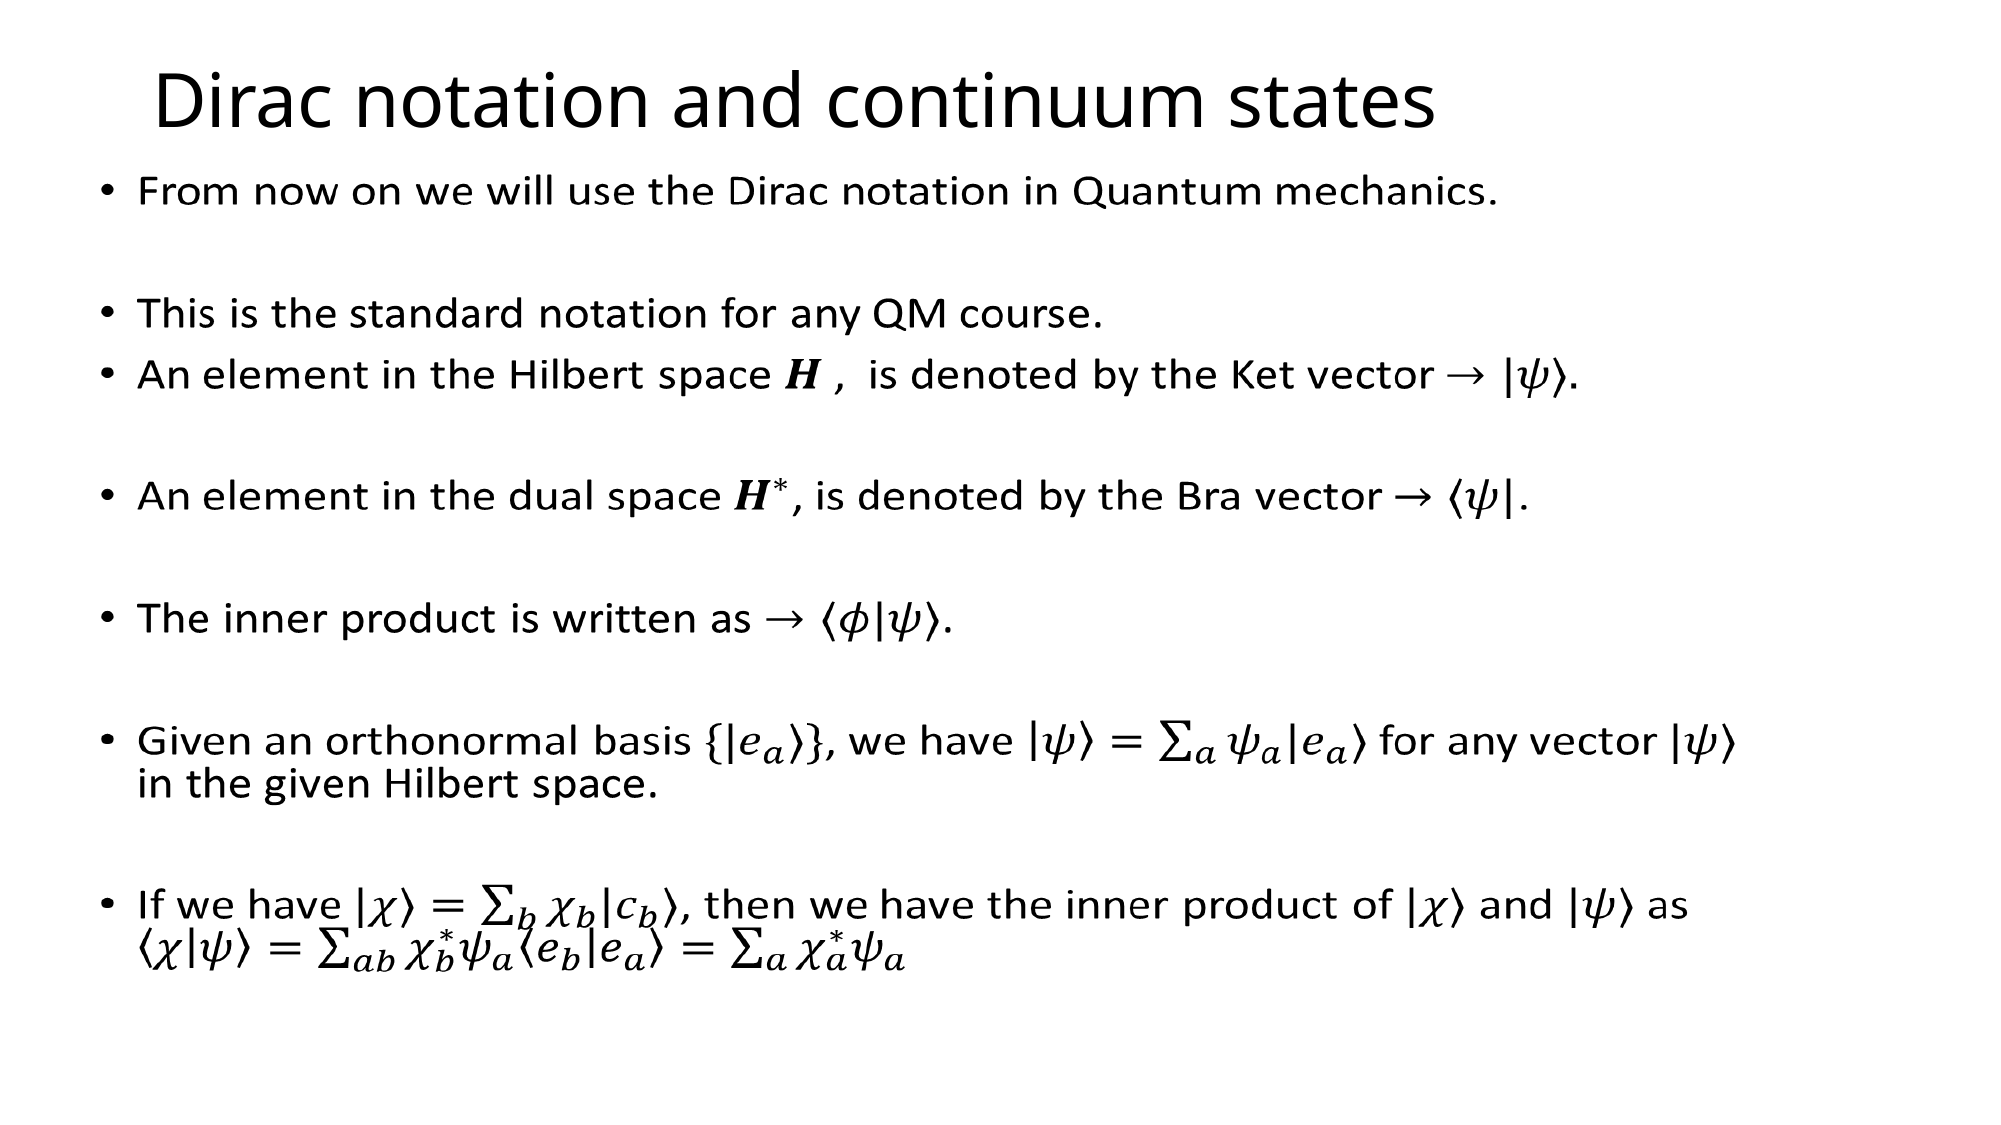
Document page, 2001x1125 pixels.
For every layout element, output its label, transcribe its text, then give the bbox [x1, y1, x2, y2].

title Dirac notation and continuum states [137, 55, 1863, 140]
list [70, 149, 1796, 1111]
